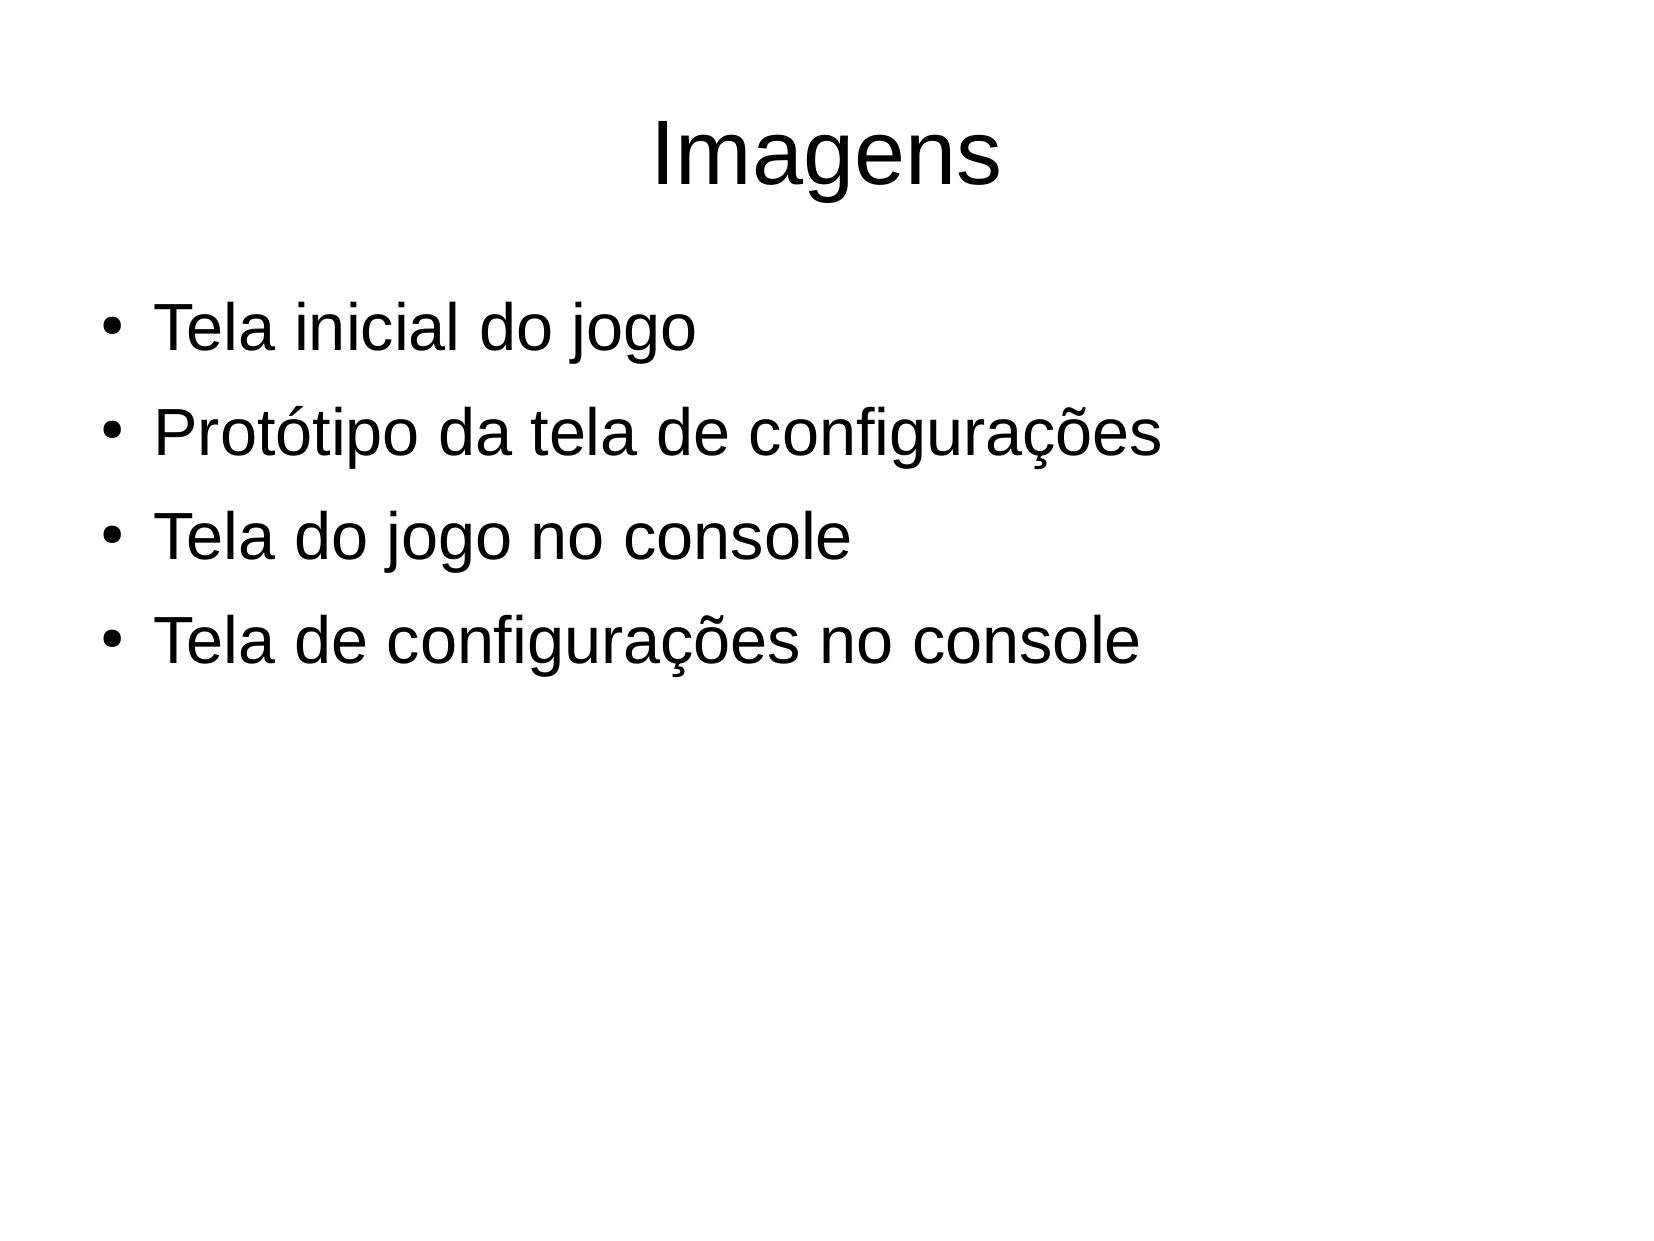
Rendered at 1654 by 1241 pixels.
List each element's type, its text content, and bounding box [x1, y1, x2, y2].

title Imagens [82, 49, 1571, 257]
list Tela inicial do jogo Protótipo da tela de configurações Tela do jogo no console Tela de configurações no console [82, 290, 1571, 1010]
